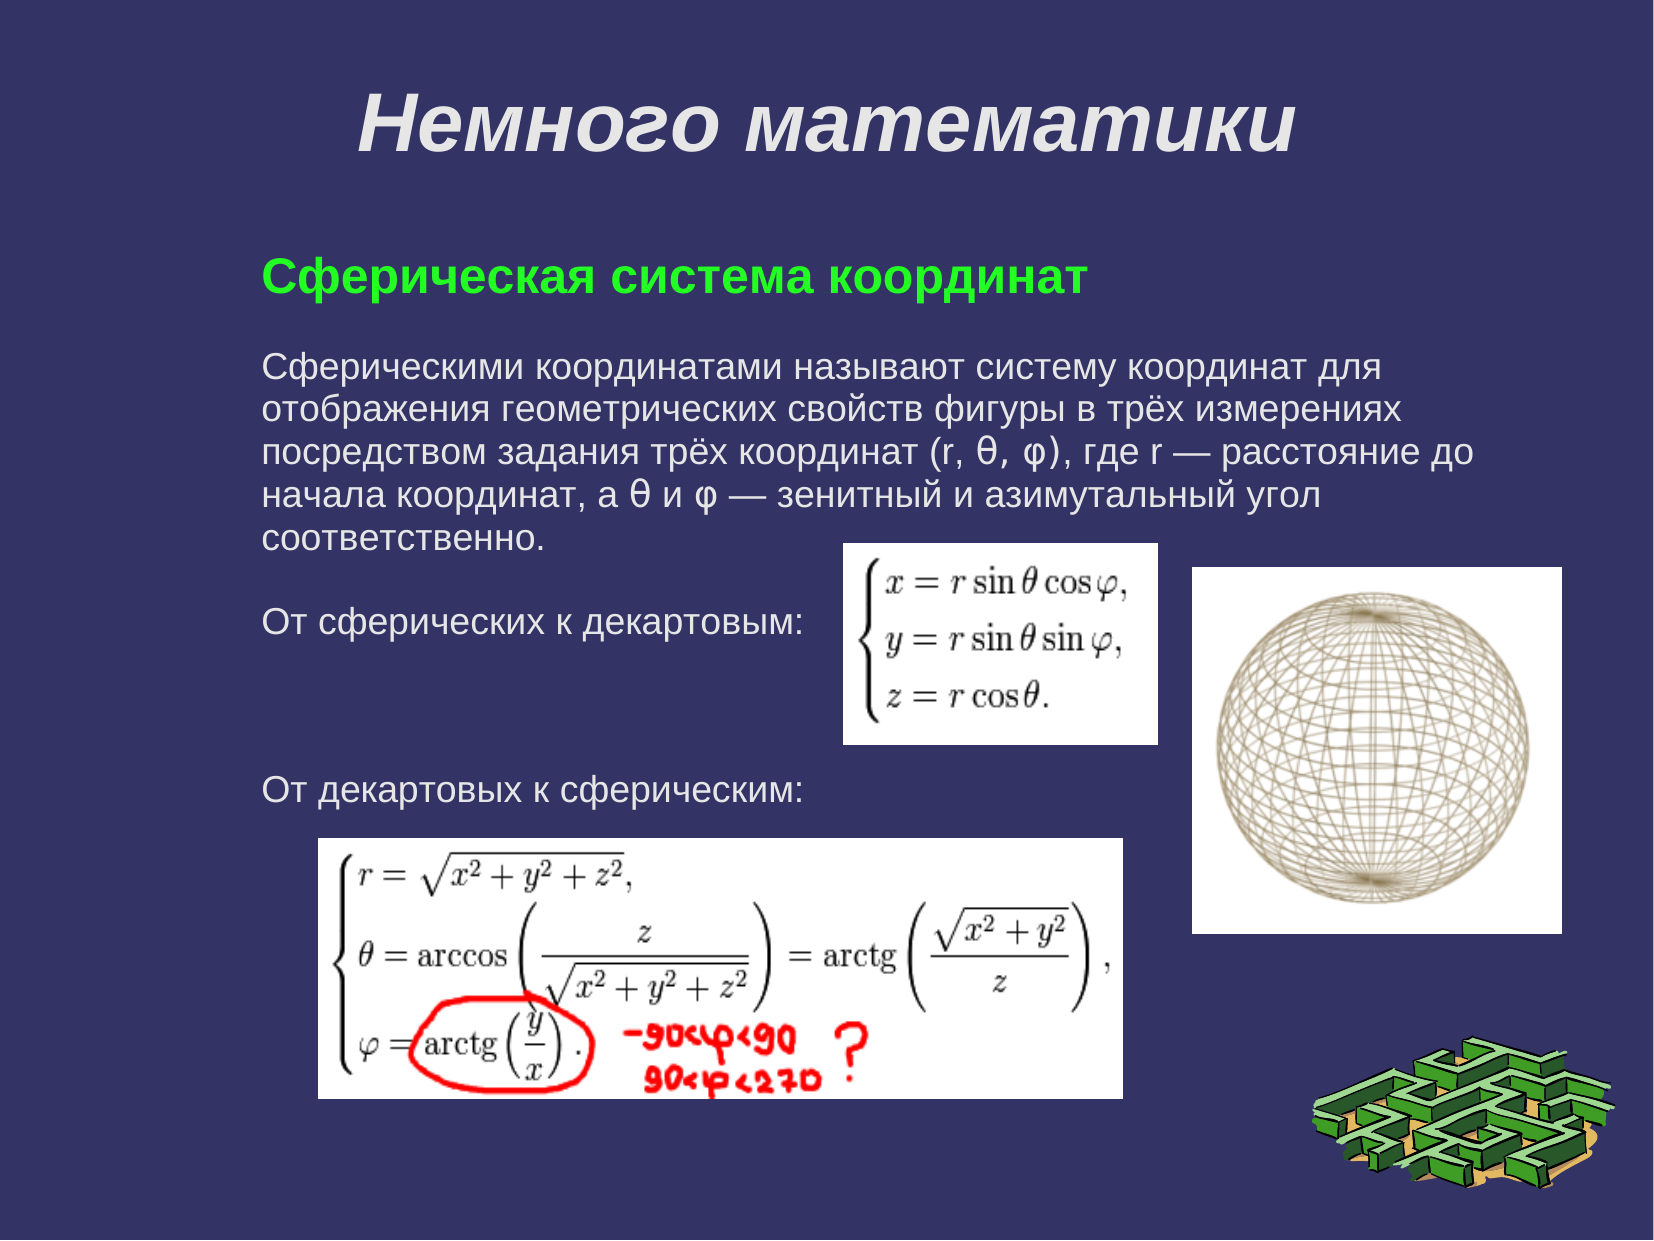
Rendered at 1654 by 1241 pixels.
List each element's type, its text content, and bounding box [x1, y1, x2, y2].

picture [843, 543, 1158, 745]
list Сферическая система координат Сферическими координатами называют систему координат для отображения геометрических свойств фигуры в трёх измерениях посредством задания трёх координат (r, θ, φ), где r — расстояние до начала координат, а θ и φ — зенитный и азимутальный угол соответственно. От сферических к декартовым: От декартовых к сферическим: [178, 248, 1570, 1030]
title Немного математики [121, 19, 1534, 227]
picture [1192, 567, 1562, 934]
picture [318, 838, 1123, 1099]
